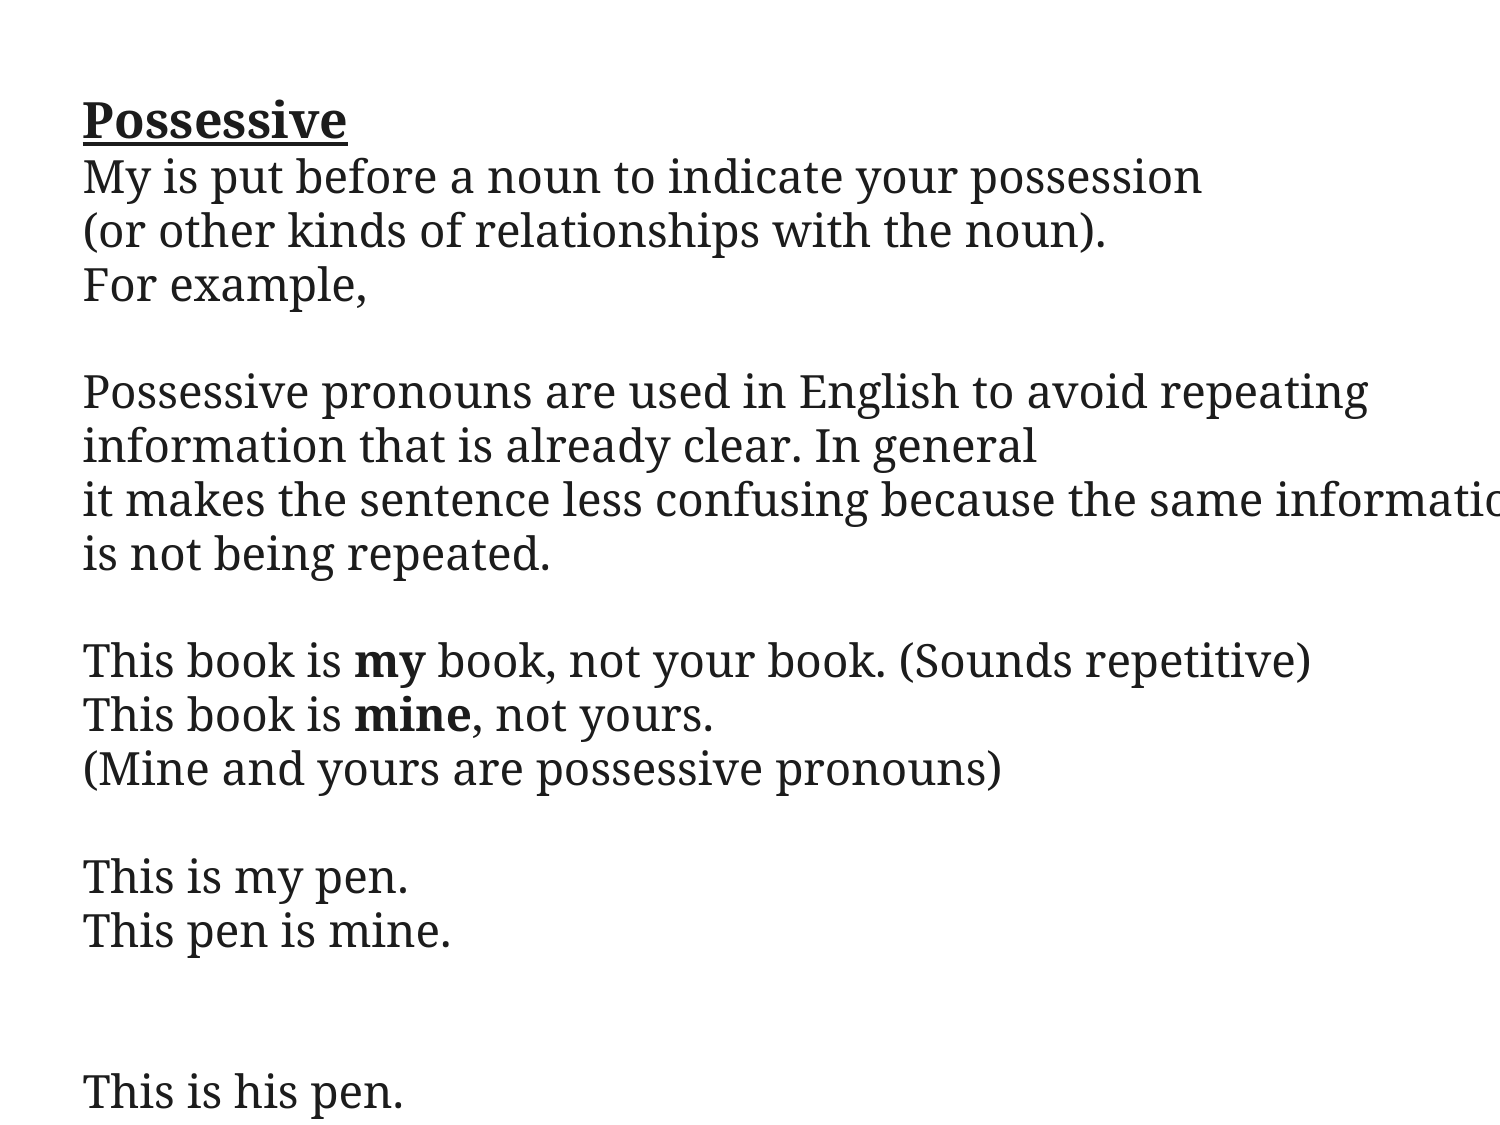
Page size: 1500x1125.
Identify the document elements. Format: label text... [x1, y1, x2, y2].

text_box Possessive My is put before a noun to indicate your possession (or other kinds of relationships with the noun). For example, Possessive pronouns are used in English to avoid repeating information that is already clear. In general it makes the sentence less confusing because the same information is not being repeated. This book is my book, not your book. (Sounds repetitive) This book is mine, not yours. (Mine and yours are possessive pronouns) This is my pen. This pen is mine. This is his pen. This pen is his. [82, 90, 1500, 1065]
